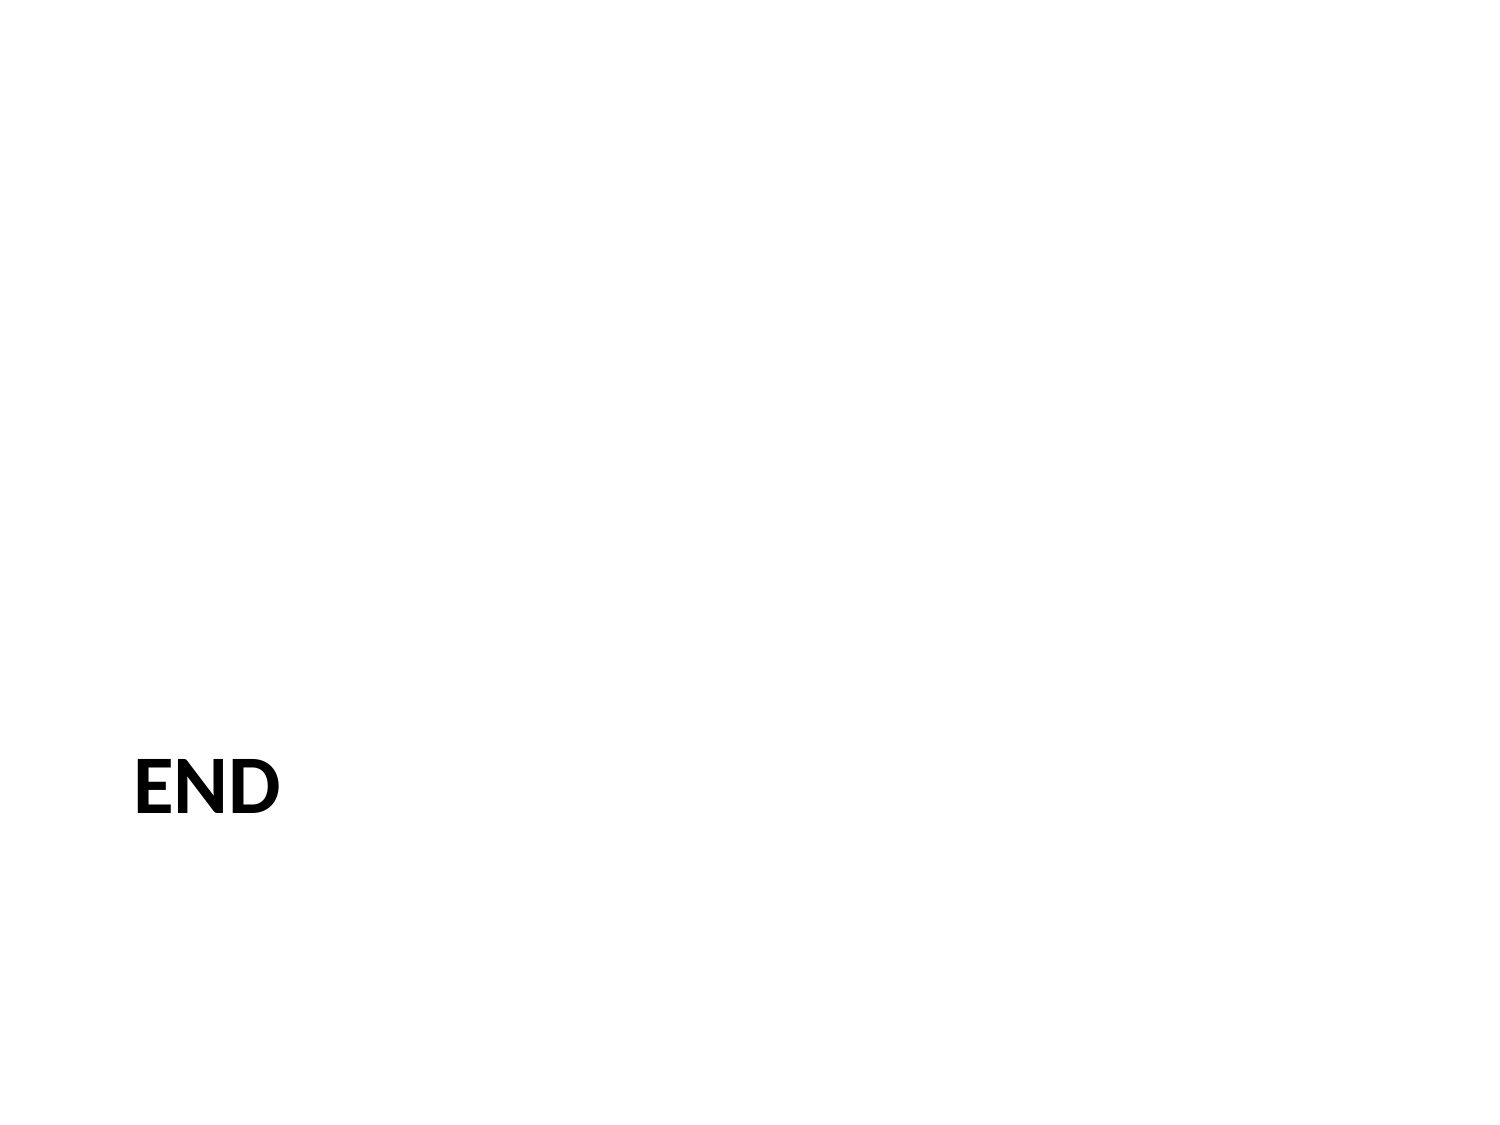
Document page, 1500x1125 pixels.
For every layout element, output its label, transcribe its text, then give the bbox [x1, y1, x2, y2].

title end [118, 722, 1394, 947]
